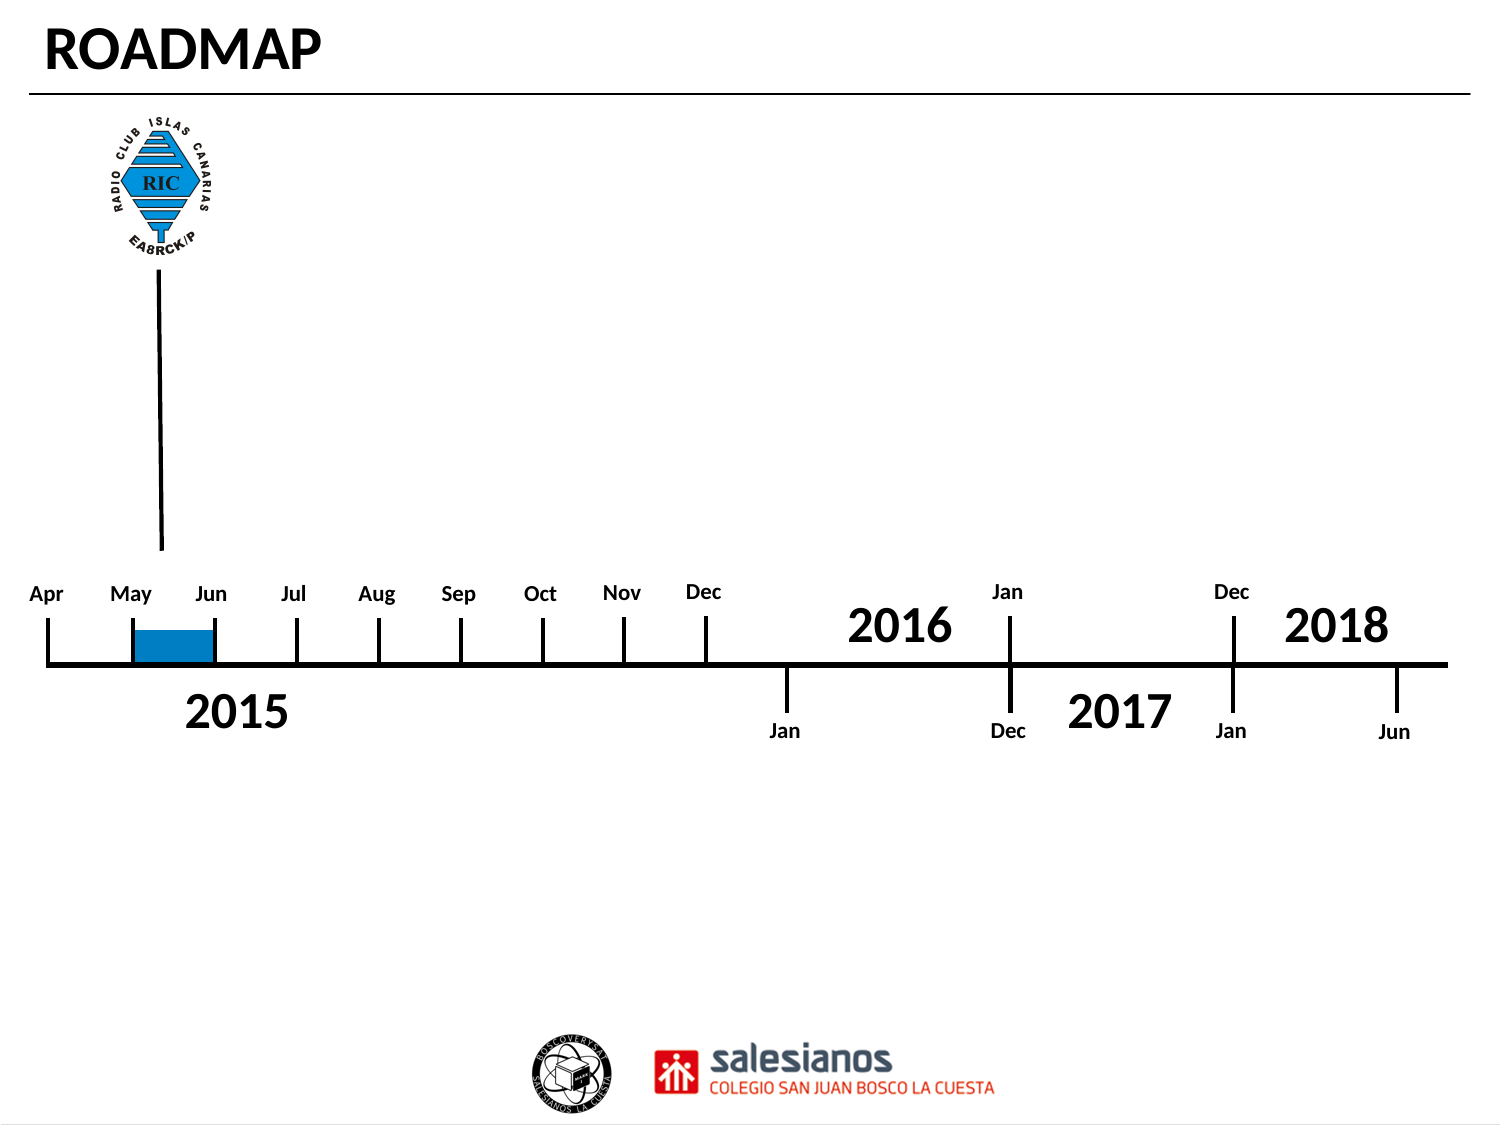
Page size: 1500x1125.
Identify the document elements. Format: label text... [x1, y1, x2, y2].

text_box Apr [5, 571, 88, 614]
text_box 2018 [1248, 583, 1425, 661]
text_box Dec [650, 569, 757, 612]
picture [0, 0, 1500, 1125]
text_box Oct [499, 571, 582, 614]
text_box Jul [253, 571, 330, 614]
text_box Dec [955, 708, 1062, 752]
text_box Jan [954, 569, 1061, 612]
text_box 2016 [811, 583, 988, 661]
text_box Jun [1341, 708, 1448, 752]
text_box Dec [1178, 568, 1286, 612]
text_box May [88, 571, 170, 614]
text_box Jun [170, 571, 253, 614]
text_box Jan [731, 708, 839, 752]
text_box 2017 [1032, 669, 1208, 747]
text_box Aug [330, 571, 417, 614]
text_box ROADMAP [29, 0, 1472, 90]
text_box [135, 630, 213, 662]
text_box 2015 [149, 668, 325, 747]
text_box Jan [1177, 708, 1285, 751]
text_box Nov [568, 570, 676, 613]
text_box Sep [417, 571, 499, 614]
